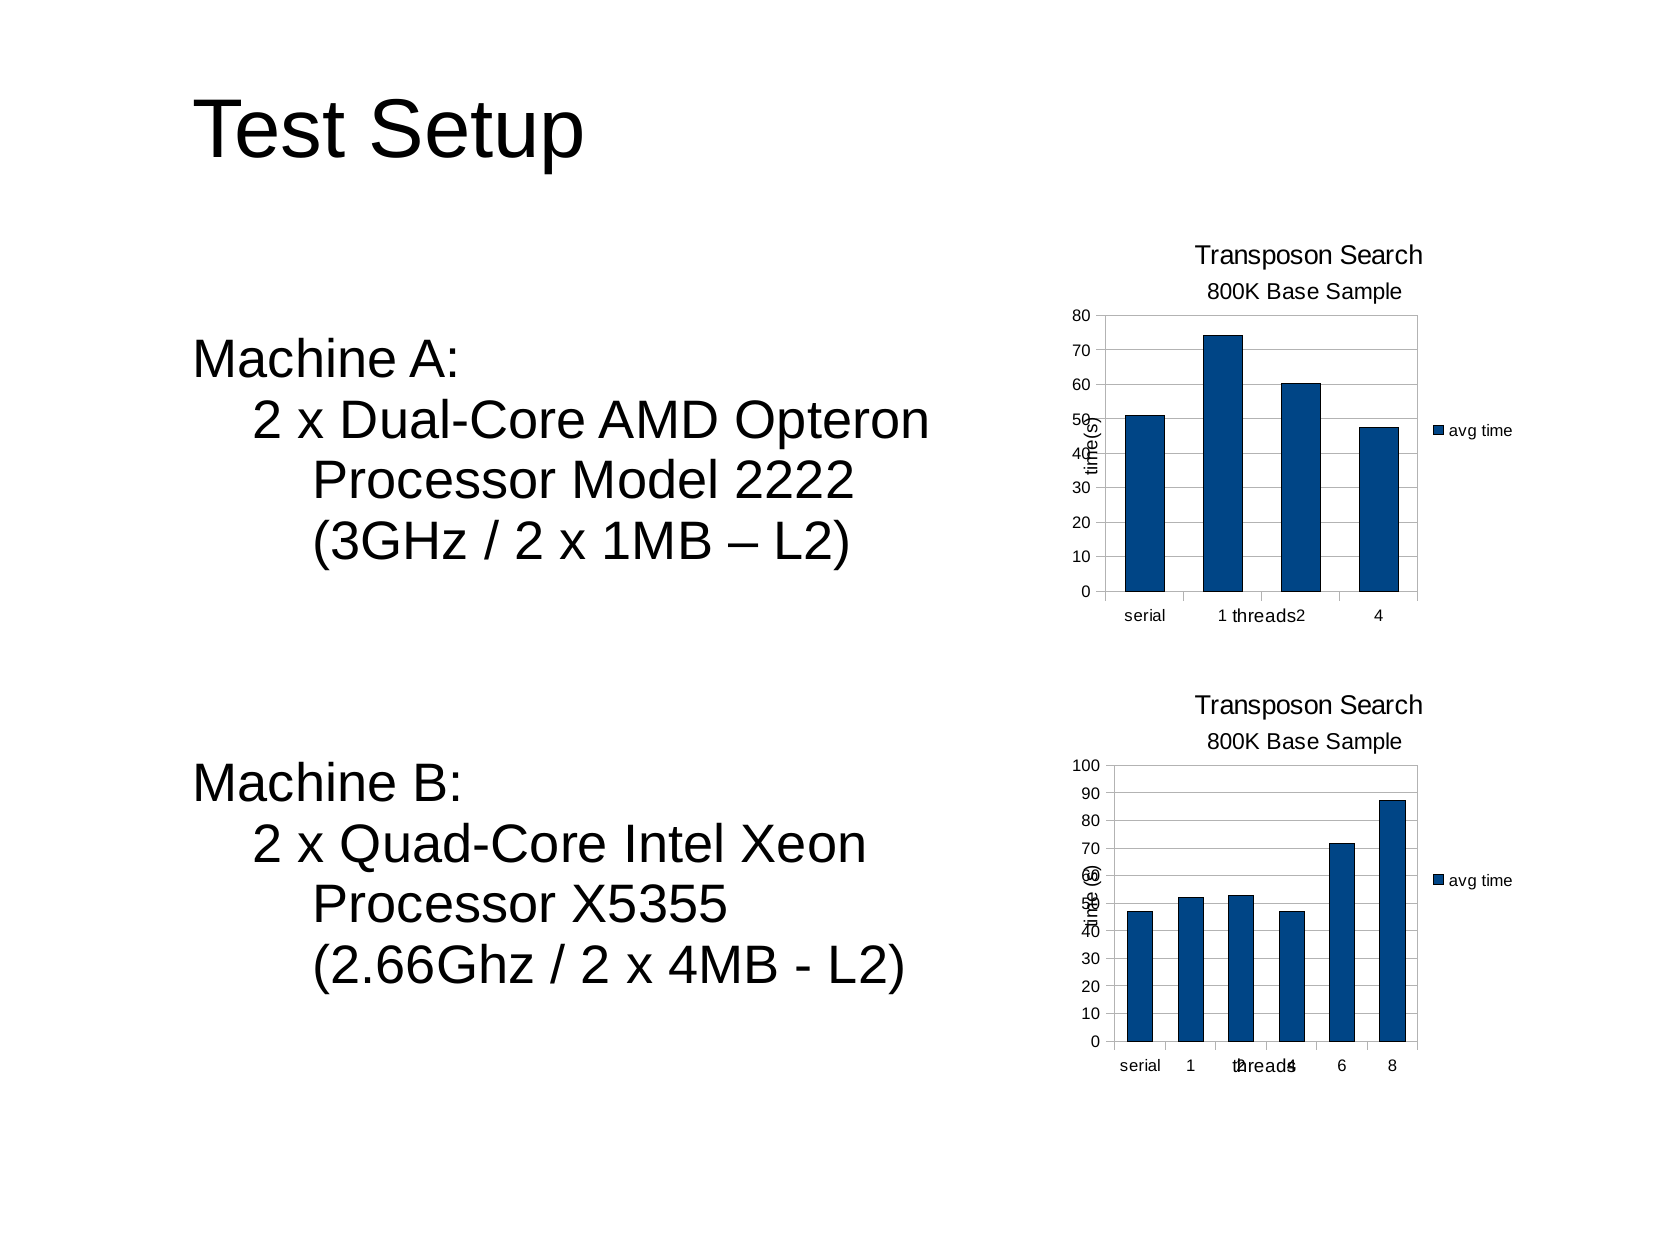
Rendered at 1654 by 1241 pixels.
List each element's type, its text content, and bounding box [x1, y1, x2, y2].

chart [1065, 225, 1538, 638]
text_box Test Setup Machine A: 2 x Dual-Core AMD Opteron Processor Model 2222 (3GHz / 2 x 1MB – L2) Machine B: 2 x Quad-Core Intel Xeon Processor X5355 (2.66Ghz / 2 x 4MB - L2) [177, 75, 949, 1003]
chart [1065, 674, 1538, 1088]
